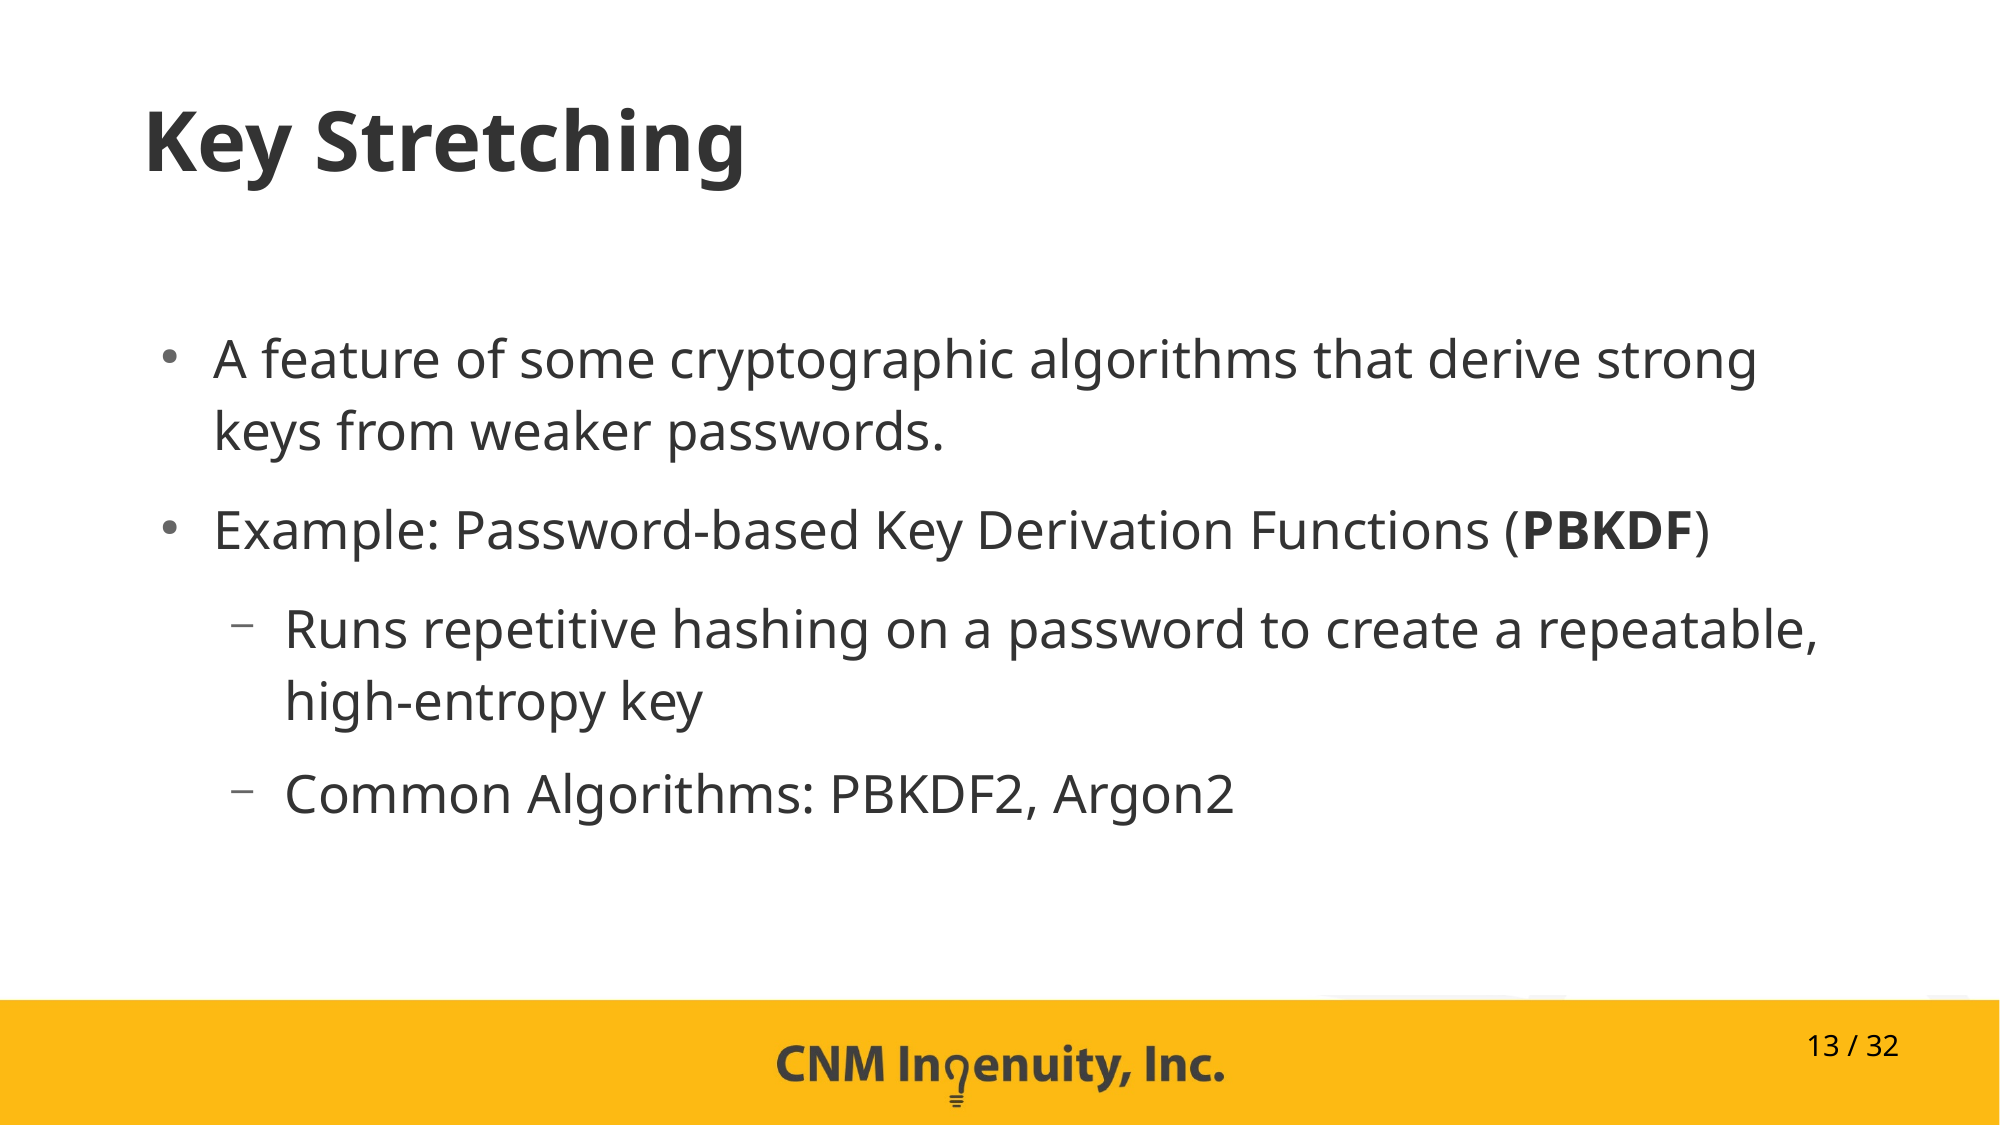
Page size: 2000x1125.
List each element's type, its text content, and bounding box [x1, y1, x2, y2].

list A feature of some cryptographic algorithms that derive strong keys from weaker passwords. Example: Password-based Key Derivation Functions (PBKDF) Runs repetitive hashing on a password to create a repeatable, high-entropy key Common Algorithms: PBKDF2, Argon2 [142, 321, 1857, 974]
title Key Stretching [142, 44, 1900, 233]
